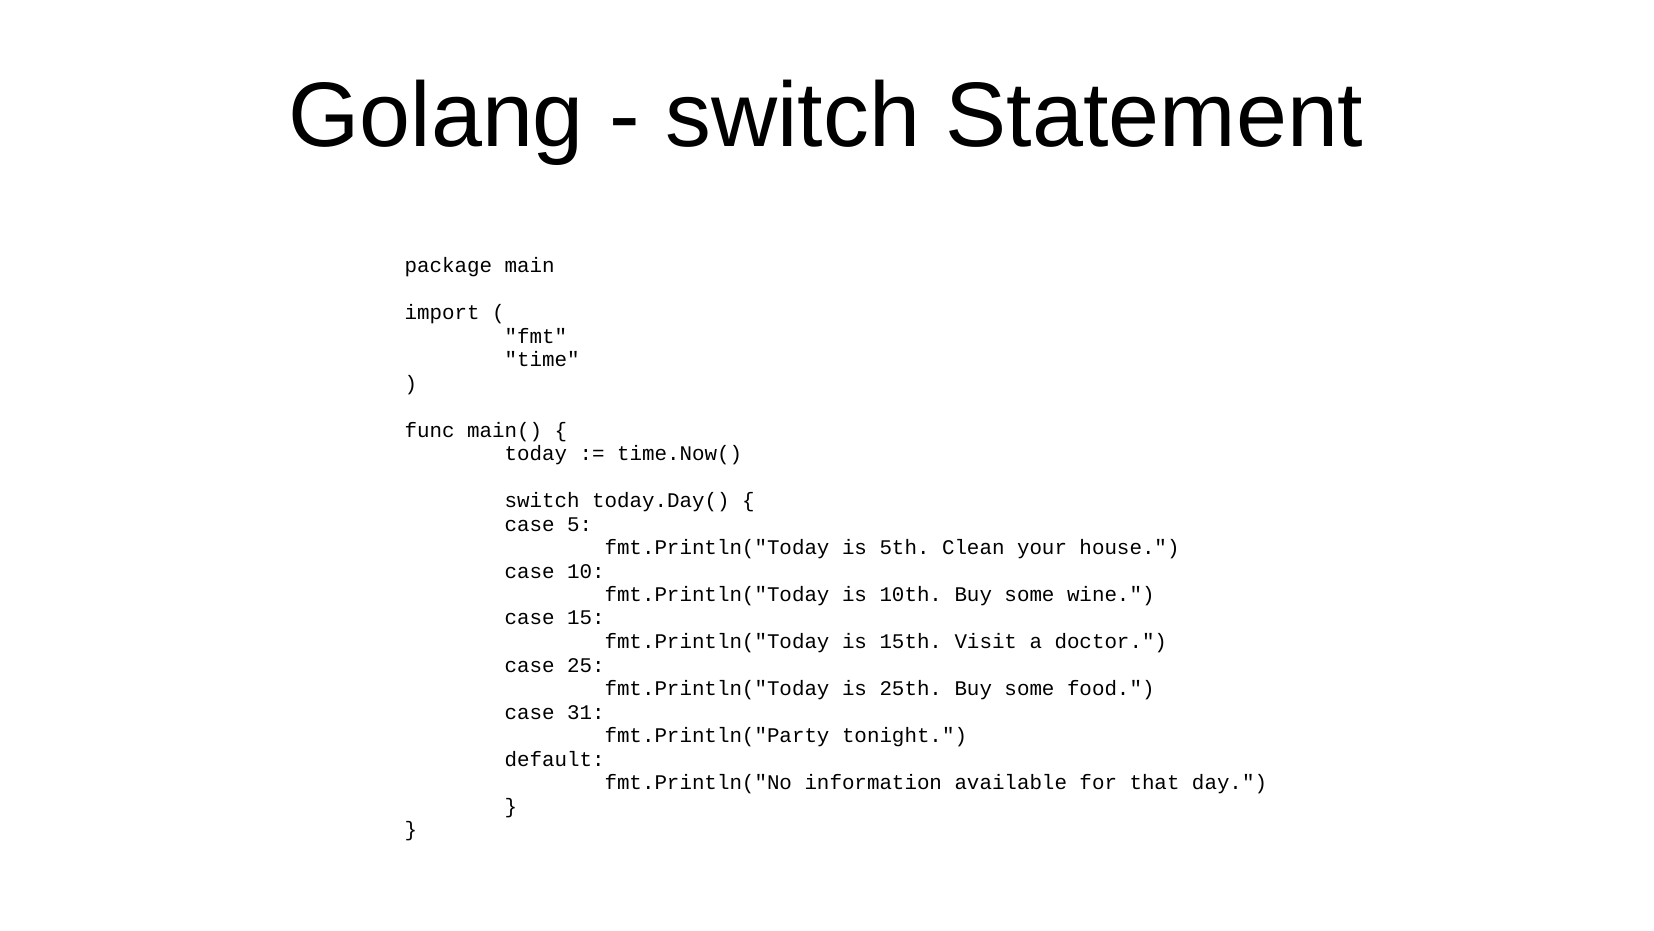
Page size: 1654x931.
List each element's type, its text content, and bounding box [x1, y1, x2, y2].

text_box package main import ( "fmt" "time" ) func main() { today := time.Now() switch today.Day() { case 5: fmt.Println("Today is 5th. Clean your house.") case 10: fmt.Println("Today is 10th. Buy some wine.") case 15: fmt.Println("Today is 15th. Visit a doctor.") case 25: fmt.Println("Today is 25th. Buy some food.") case 31: fmt.Println("Party tonight.") default: fmt.Println("No information available for that day.") } } [389, 247, 1282, 851]
title Golang - switch Statement [82, 37, 1571, 193]
